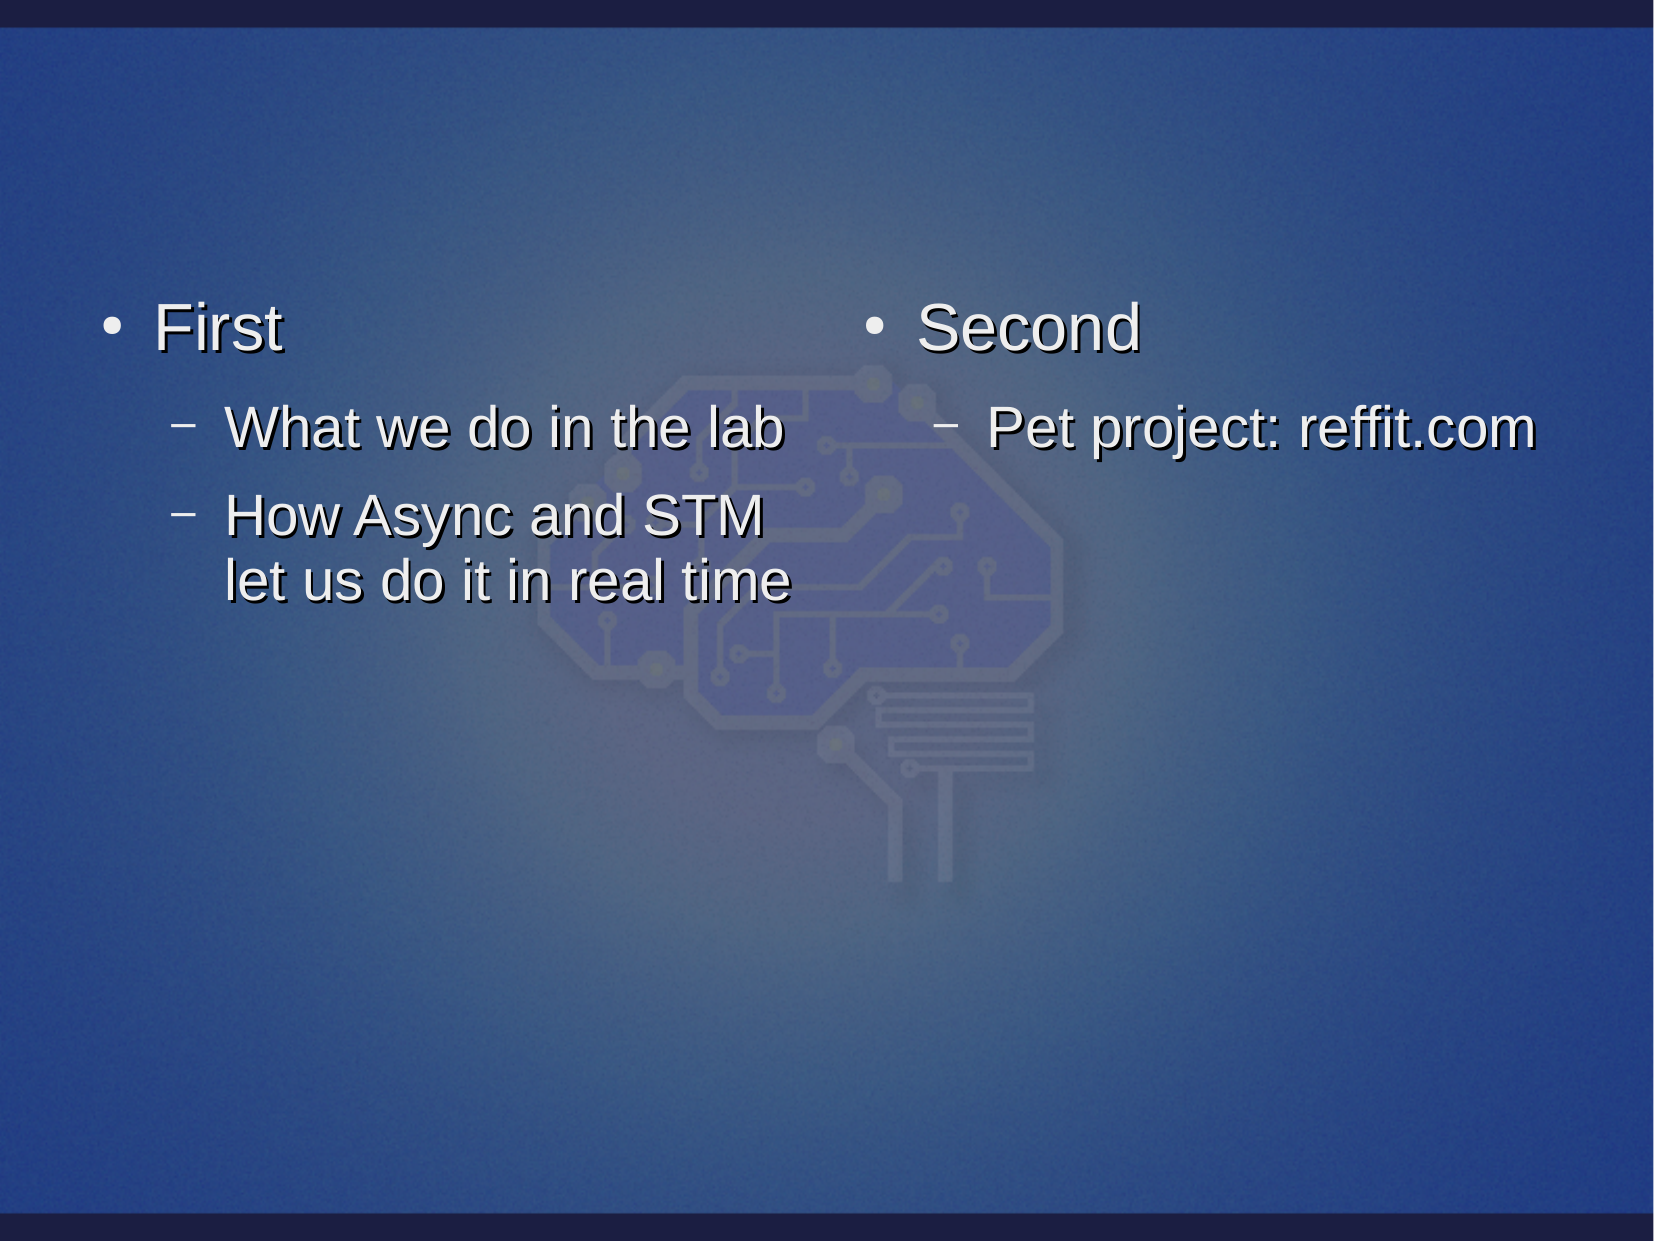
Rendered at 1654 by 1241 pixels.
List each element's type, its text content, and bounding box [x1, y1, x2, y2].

list Second Pet project: reffit.com [845, 290, 1572, 1010]
list First What we do in the lab How Async and STM let us do it in real time [82, 290, 809, 1010]
picture [0, 0, 1654, 1241]
